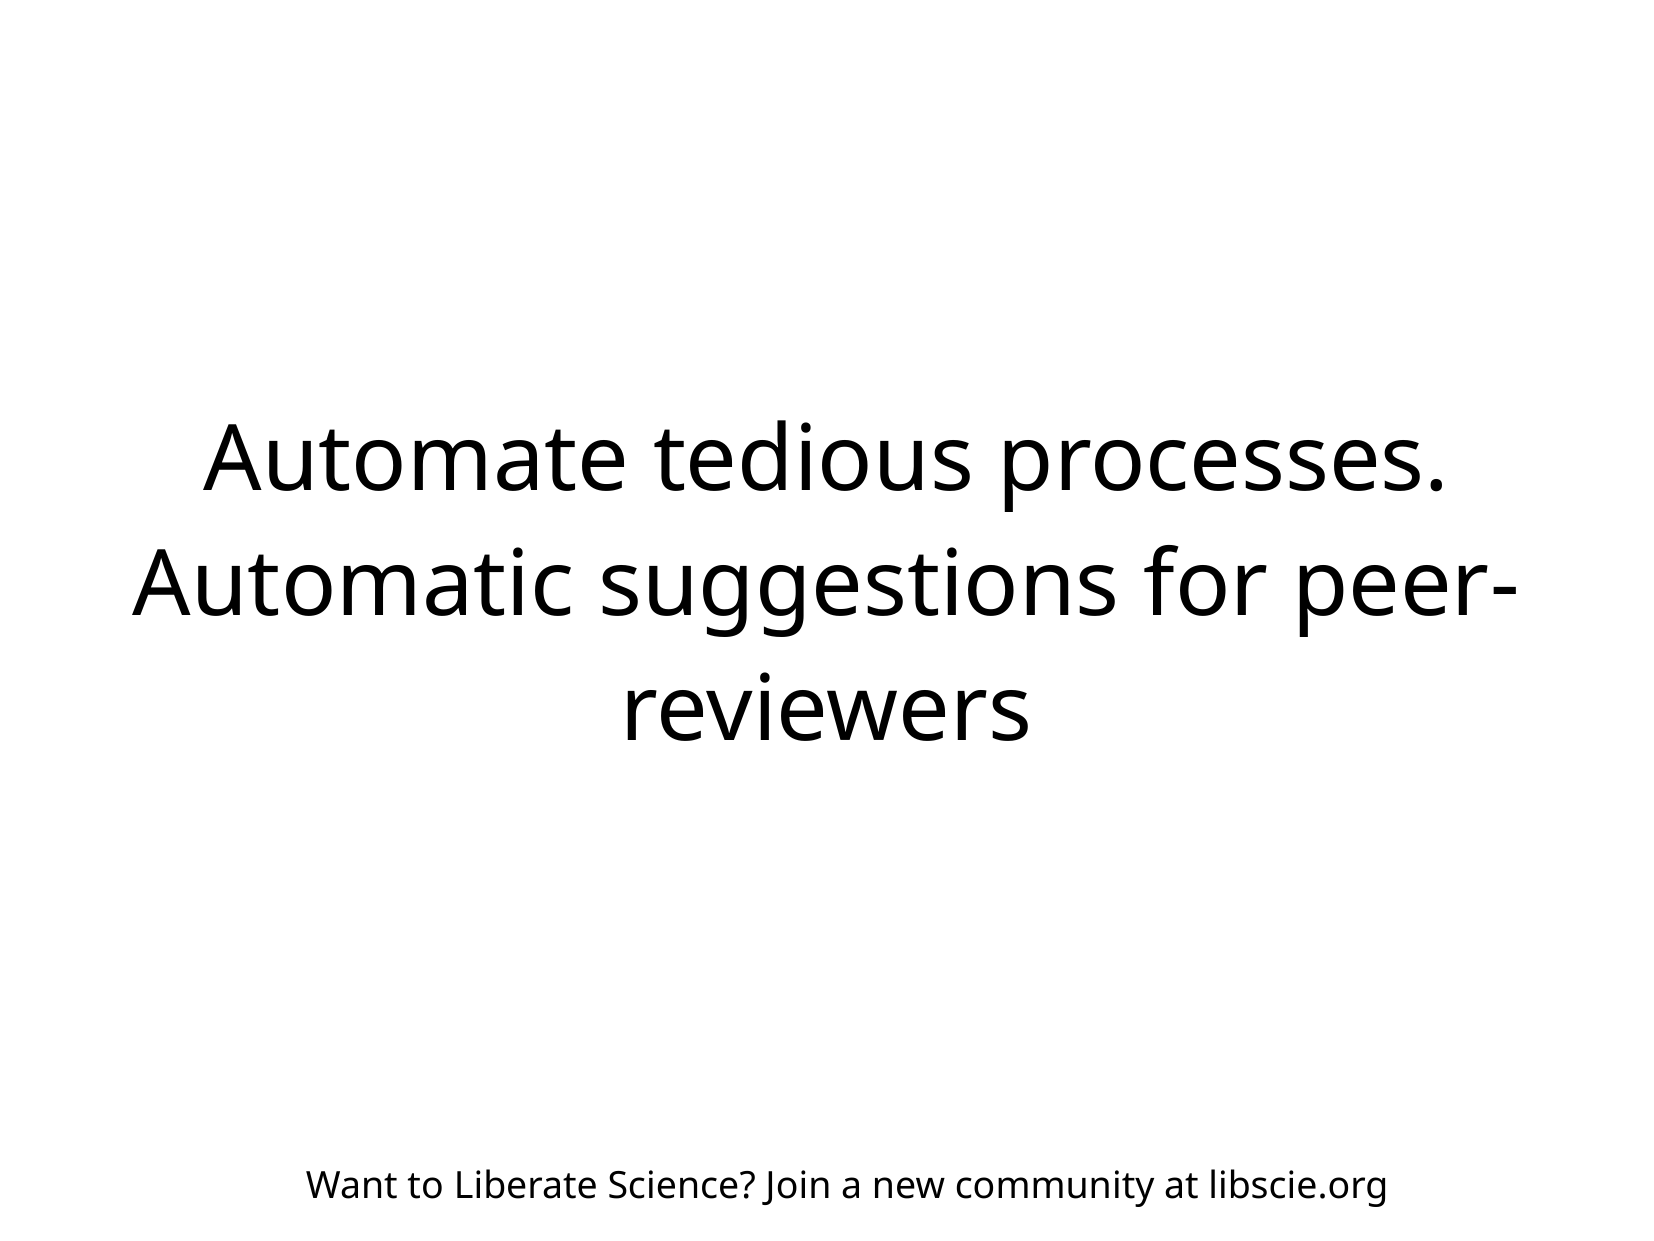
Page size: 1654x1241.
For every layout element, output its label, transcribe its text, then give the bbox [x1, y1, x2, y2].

title Automate tedious processes. Automatic suggestions for peer-reviewers [82, 414, 1571, 746]
